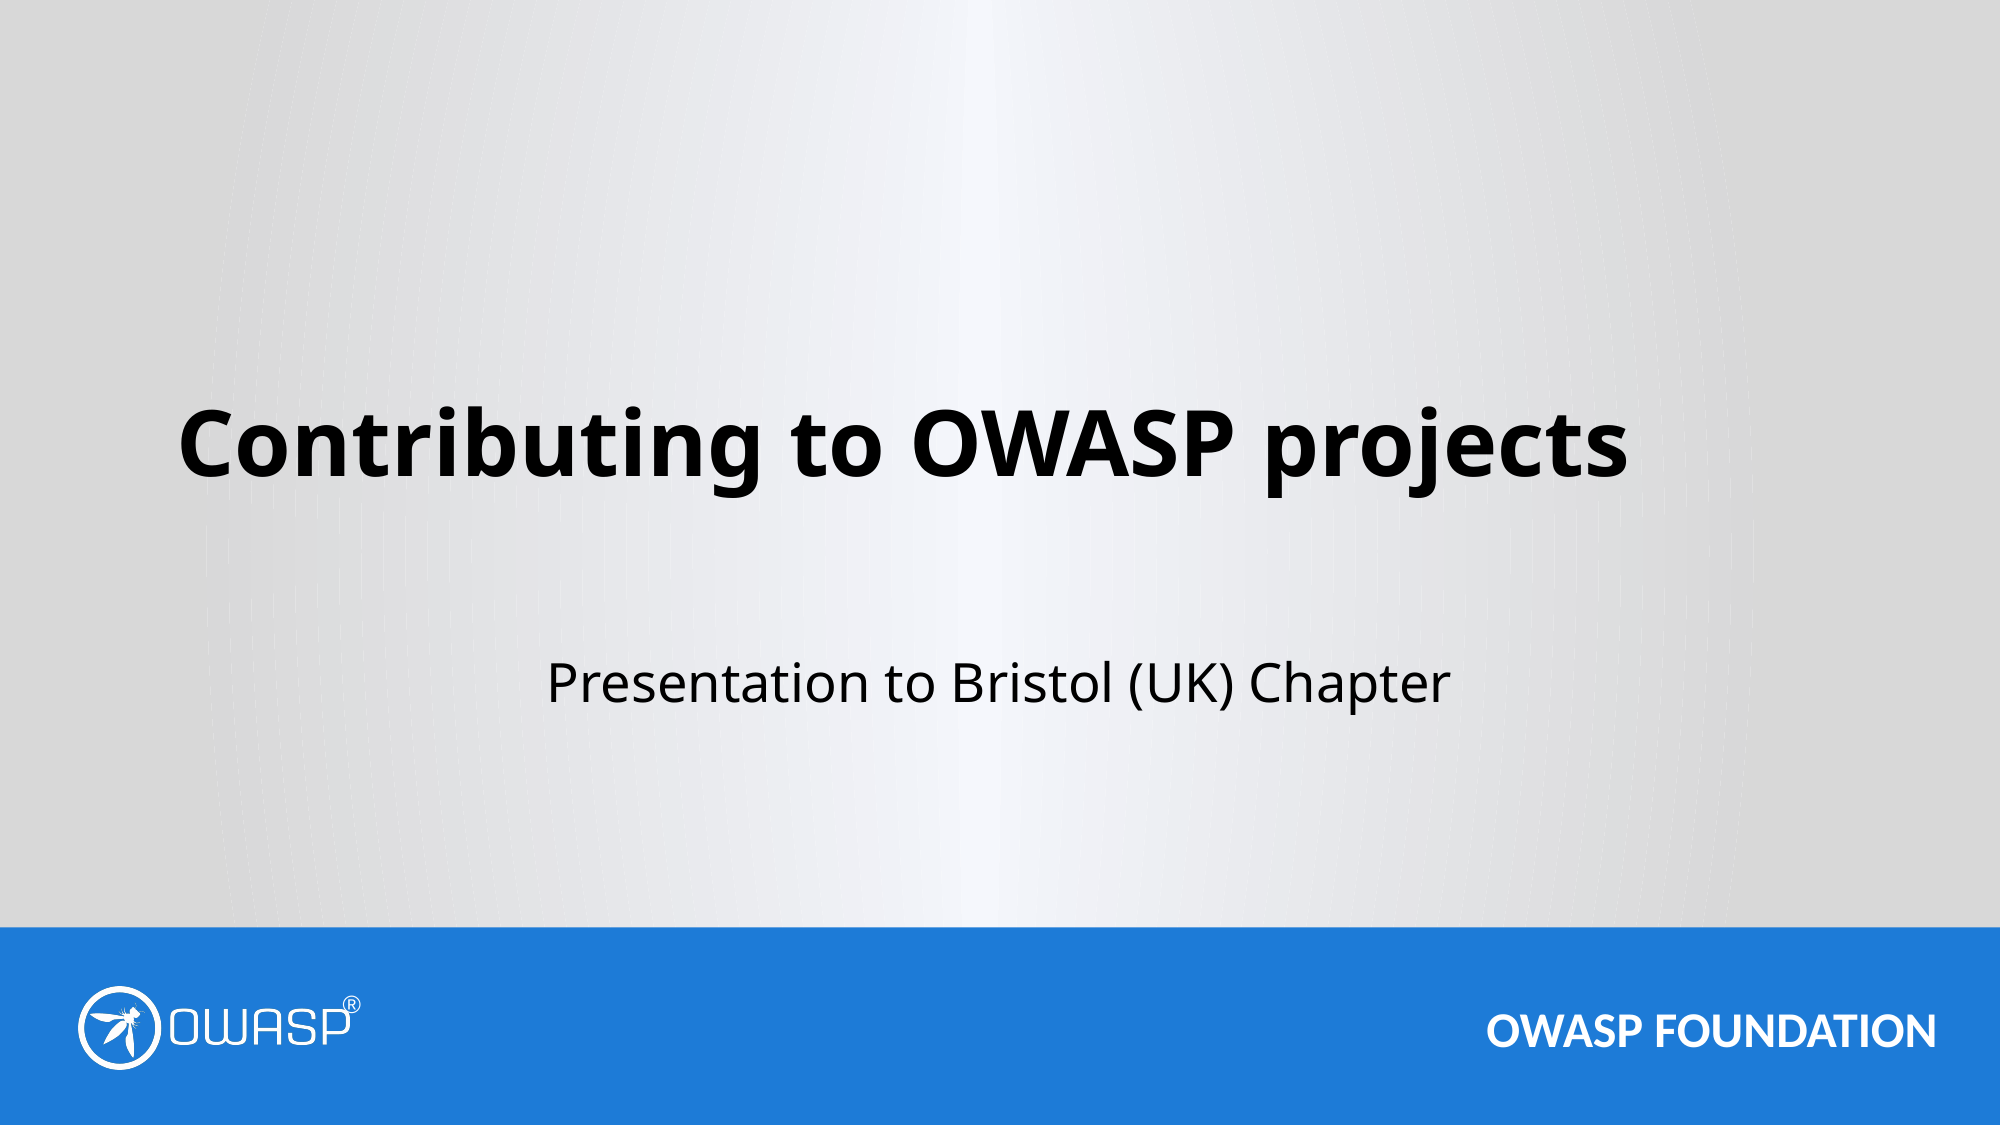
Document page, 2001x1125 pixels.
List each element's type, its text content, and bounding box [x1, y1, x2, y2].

picture [78, 986, 350, 1070]
title Contributing to OWASP projects [161, 129, 1839, 504]
subtitle Presentation to Bristol (UK) Chapter [161, 562, 1839, 786]
